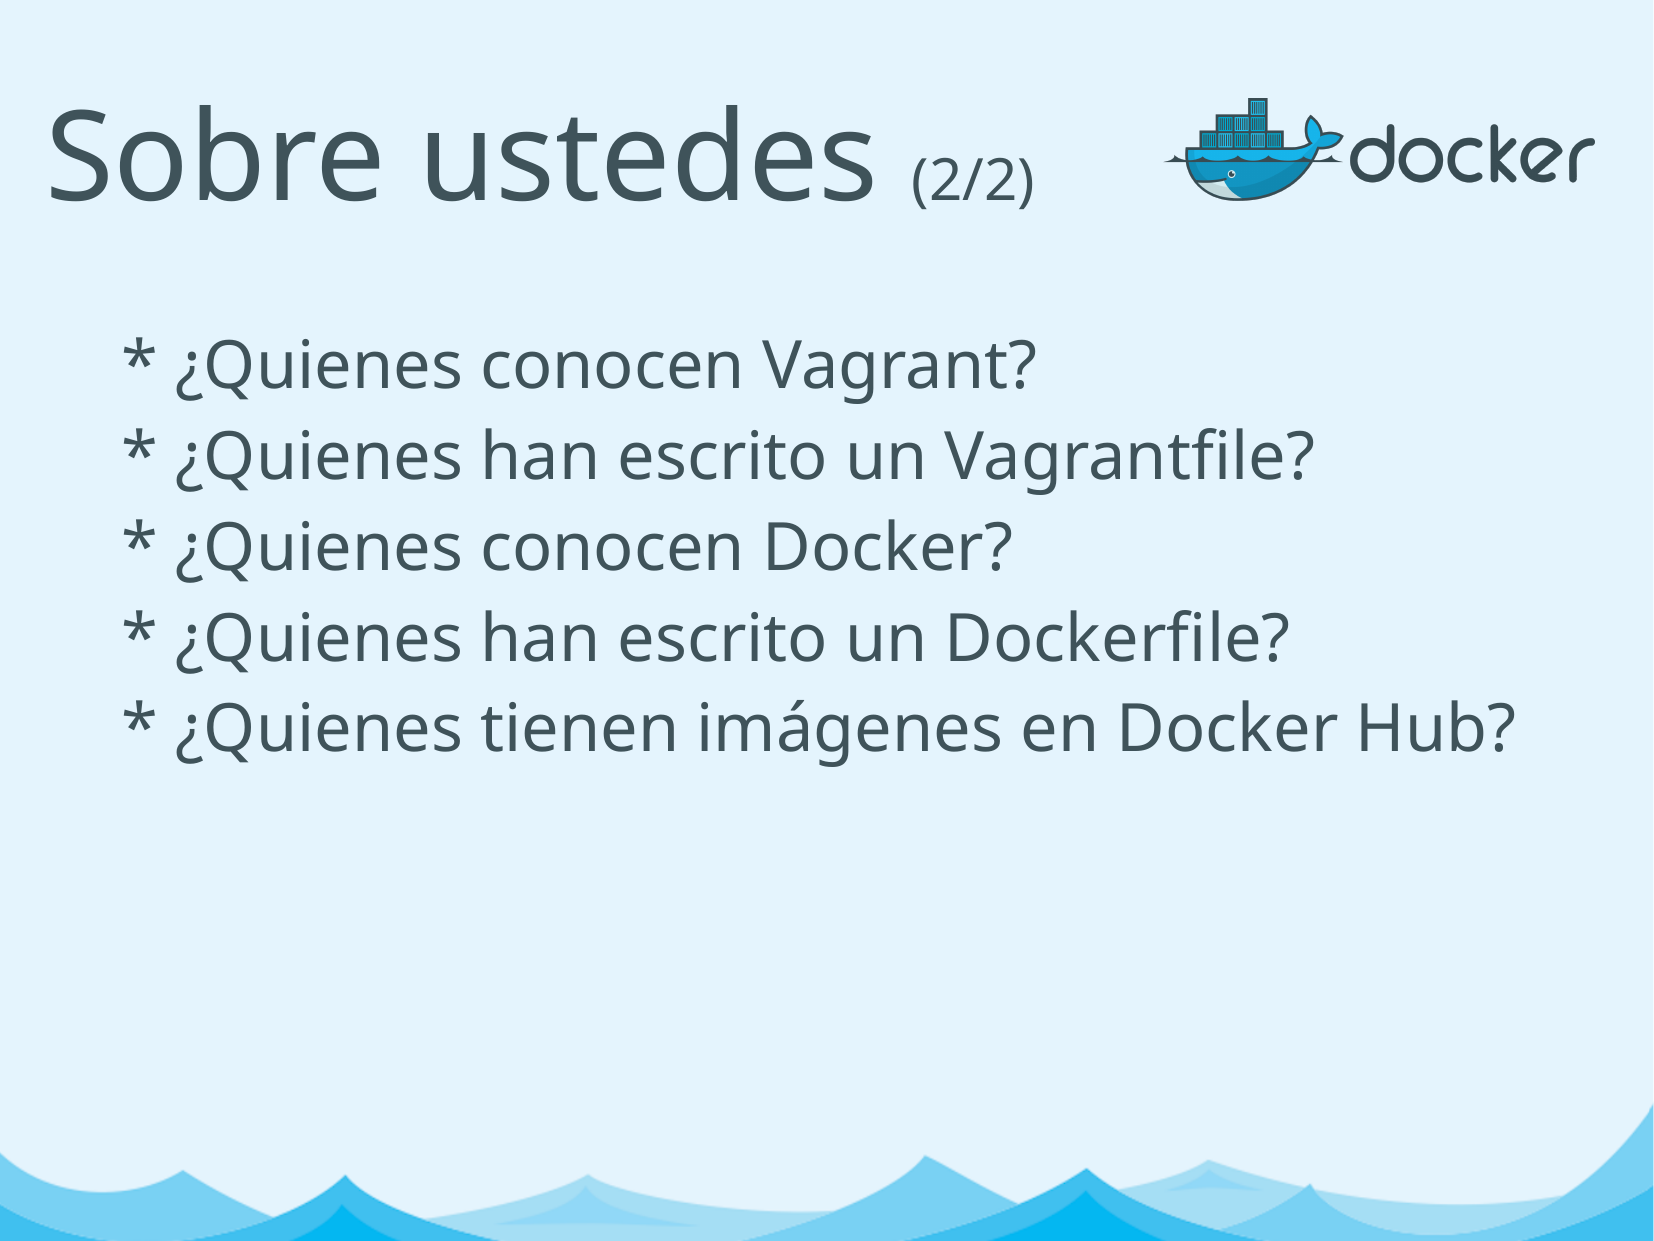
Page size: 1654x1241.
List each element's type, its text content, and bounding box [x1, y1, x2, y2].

text_box * ¿Quienes conocen Vagrant? * ¿Quienes han escrito un Vagrantfile? * ¿Quienes conocen Docker? * ¿Quienes han escrito un Dockerfile? * ¿Quienes tienen imágenes en Docker Hub? [106, 310, 1619, 1102]
picture [1163, 98, 1595, 201]
picture [0, 1101, 1654, 1241]
text_box Sobre ustedes (2/2) [30, 59, 1031, 252]
